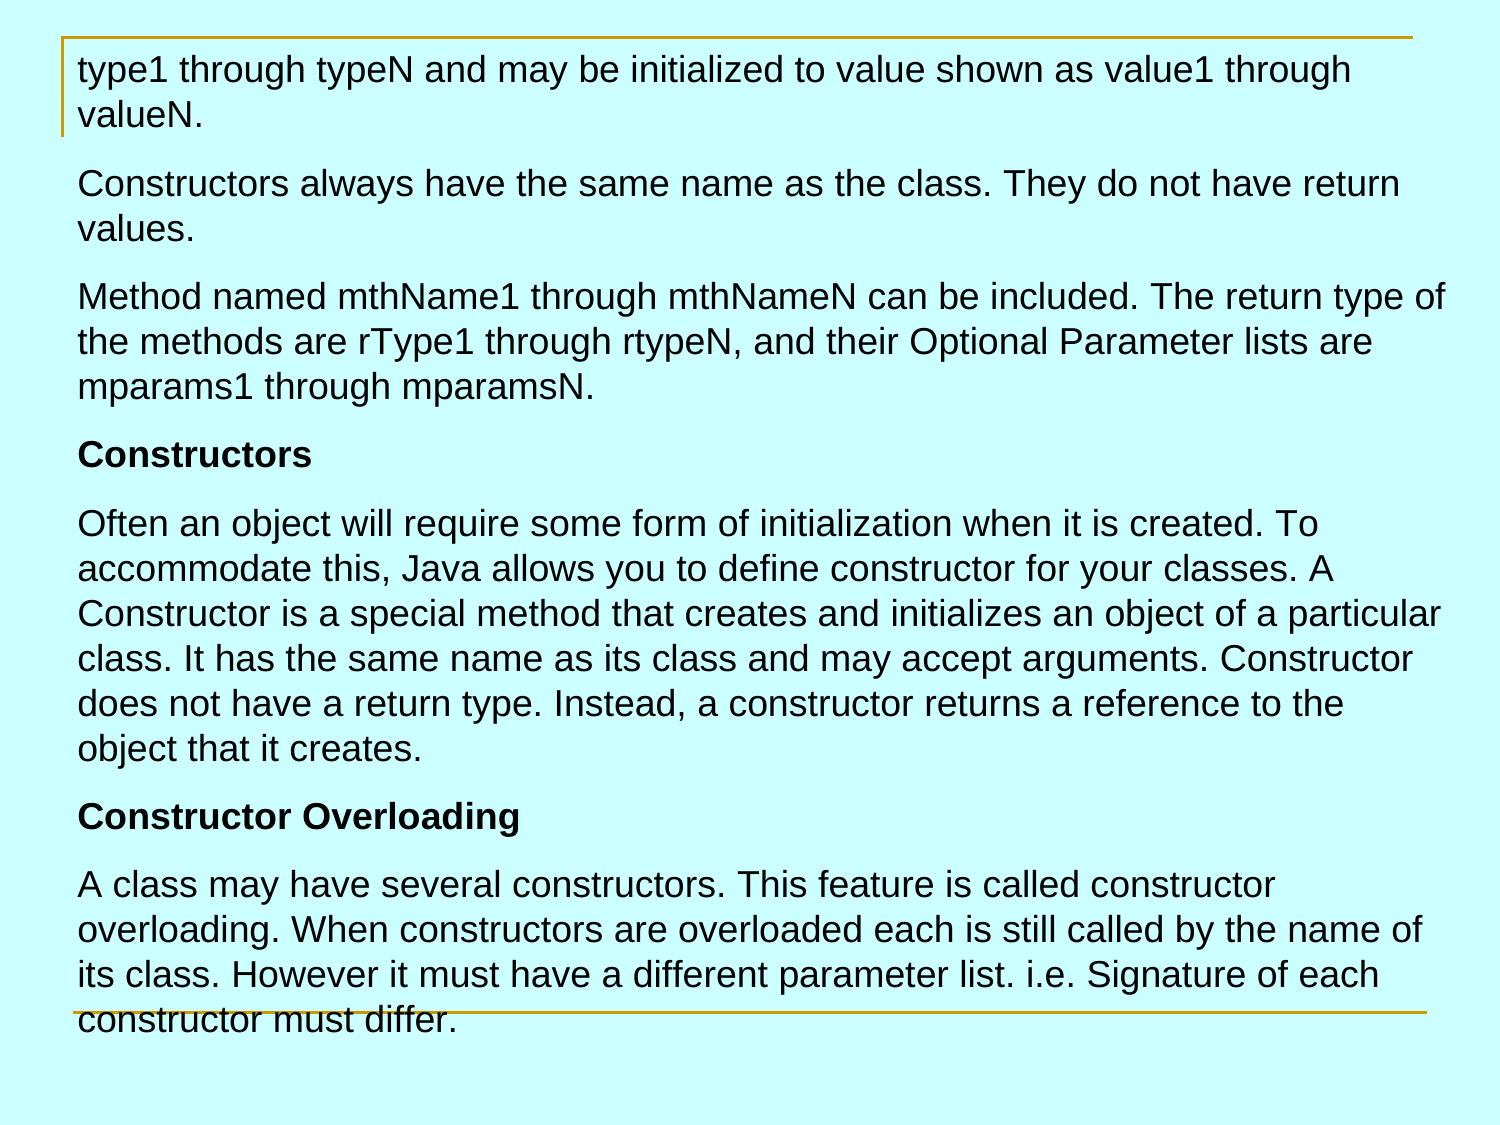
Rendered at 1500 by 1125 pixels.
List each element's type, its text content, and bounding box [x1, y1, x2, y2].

text_box type1 through typeN and may be initialized to value shown as value1 through valueN. Constructors always have the same name as the class. They do not have return values. Method named mthName1 through mthNameN can be included. The return type of the methods are rType1 through rtypeN, and their Optional Parameter lists are mparams1 through mparamsN. Constructors Often an object will require some form of initialization when it is created. To accommodate this, Java allows you to define constructor for your classes. A Constructor is a special method that creates and initializes an object of a particular class. It has the same name as its class and may accept arguments. Constructor does not have a return type. Instead, a constructor returns a reference to the object that it creates. Constructor Overloading A class may have several constructors. This feature is called constructor overloading. When constructors are overloaded each is still called by the name of its class. However it must have a different parameter list. i.e. Signature of each constructor must differ. [62, 37, 1470, 1049]
